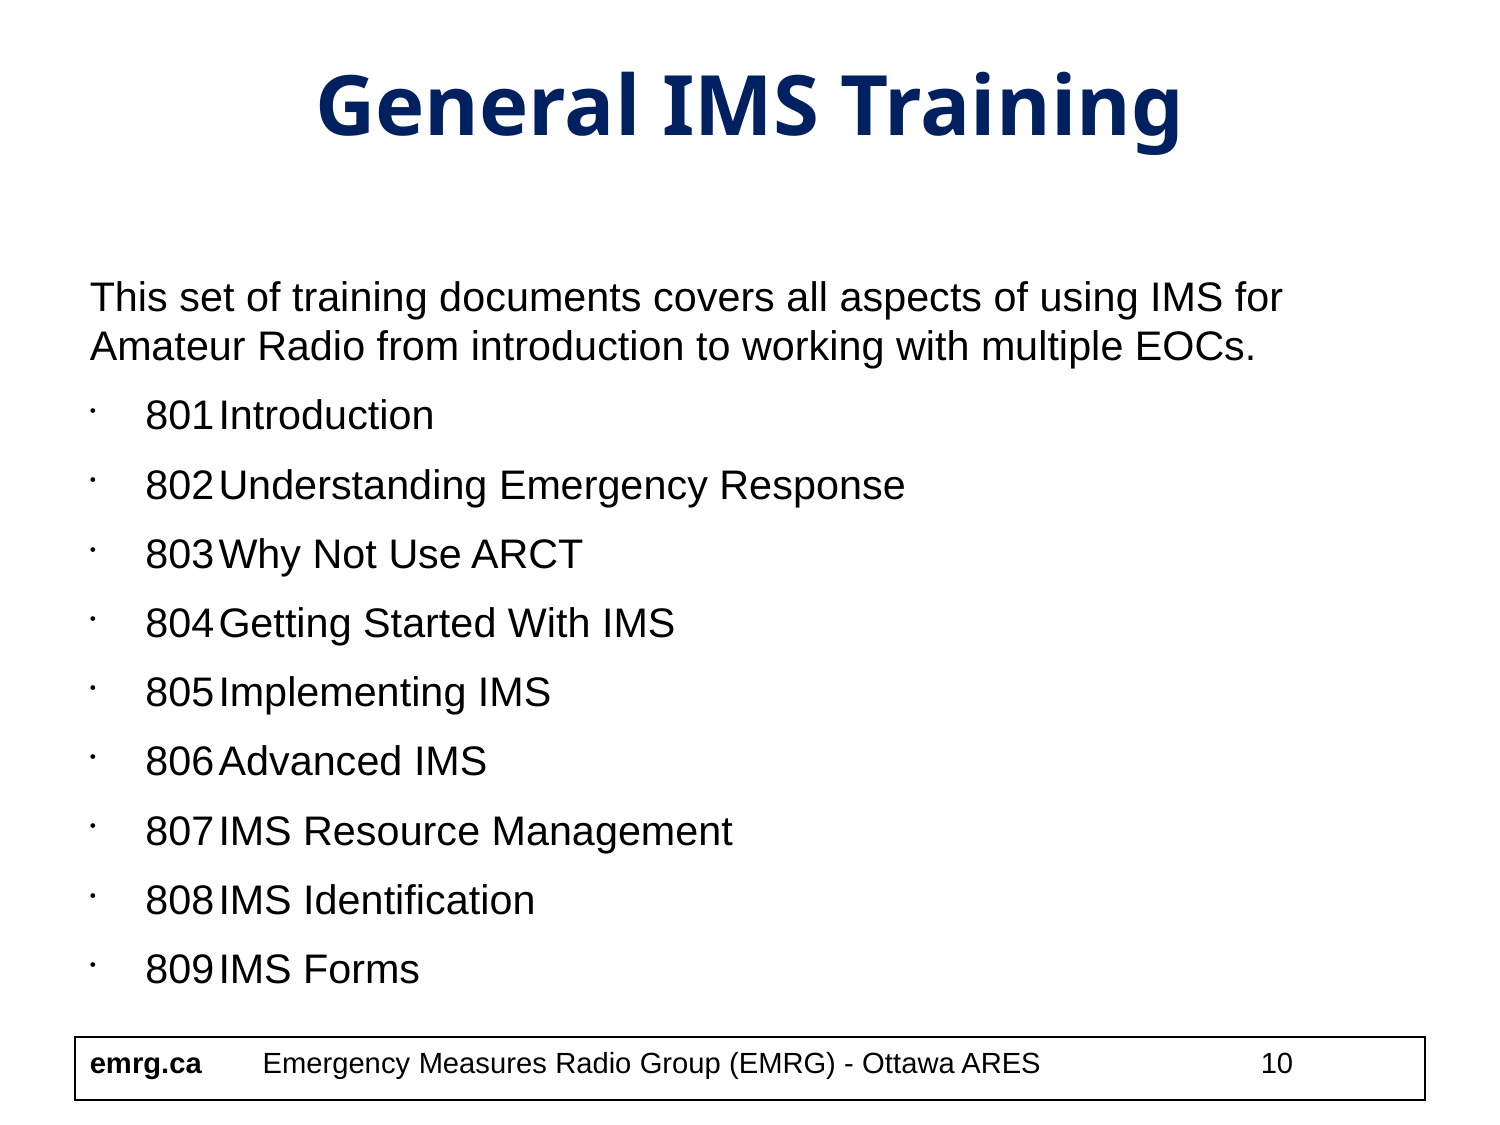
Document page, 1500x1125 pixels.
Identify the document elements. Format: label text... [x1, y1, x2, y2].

slide_number <number> [1246, 1037, 1425, 1103]
list This set of training documents covers all aspects of using IMS for Amateur Radio from introduction to working with multiple EOCs. 801 Introduction 802 Understanding Emergency Response 803 Why Not Use ARCT 804 Getting Started With IMS 805 Implementing IMS 806 Advanced IMS 807 IMS Resource Management 808 IMS Identification 809 IMS Forms [75, 262, 1425, 1005]
title General IMS Training [75, 45, 1425, 233]
footer Emergency Measures Radio Group (EMRG) - Ottawa ARES [247, 1037, 1238, 1103]
